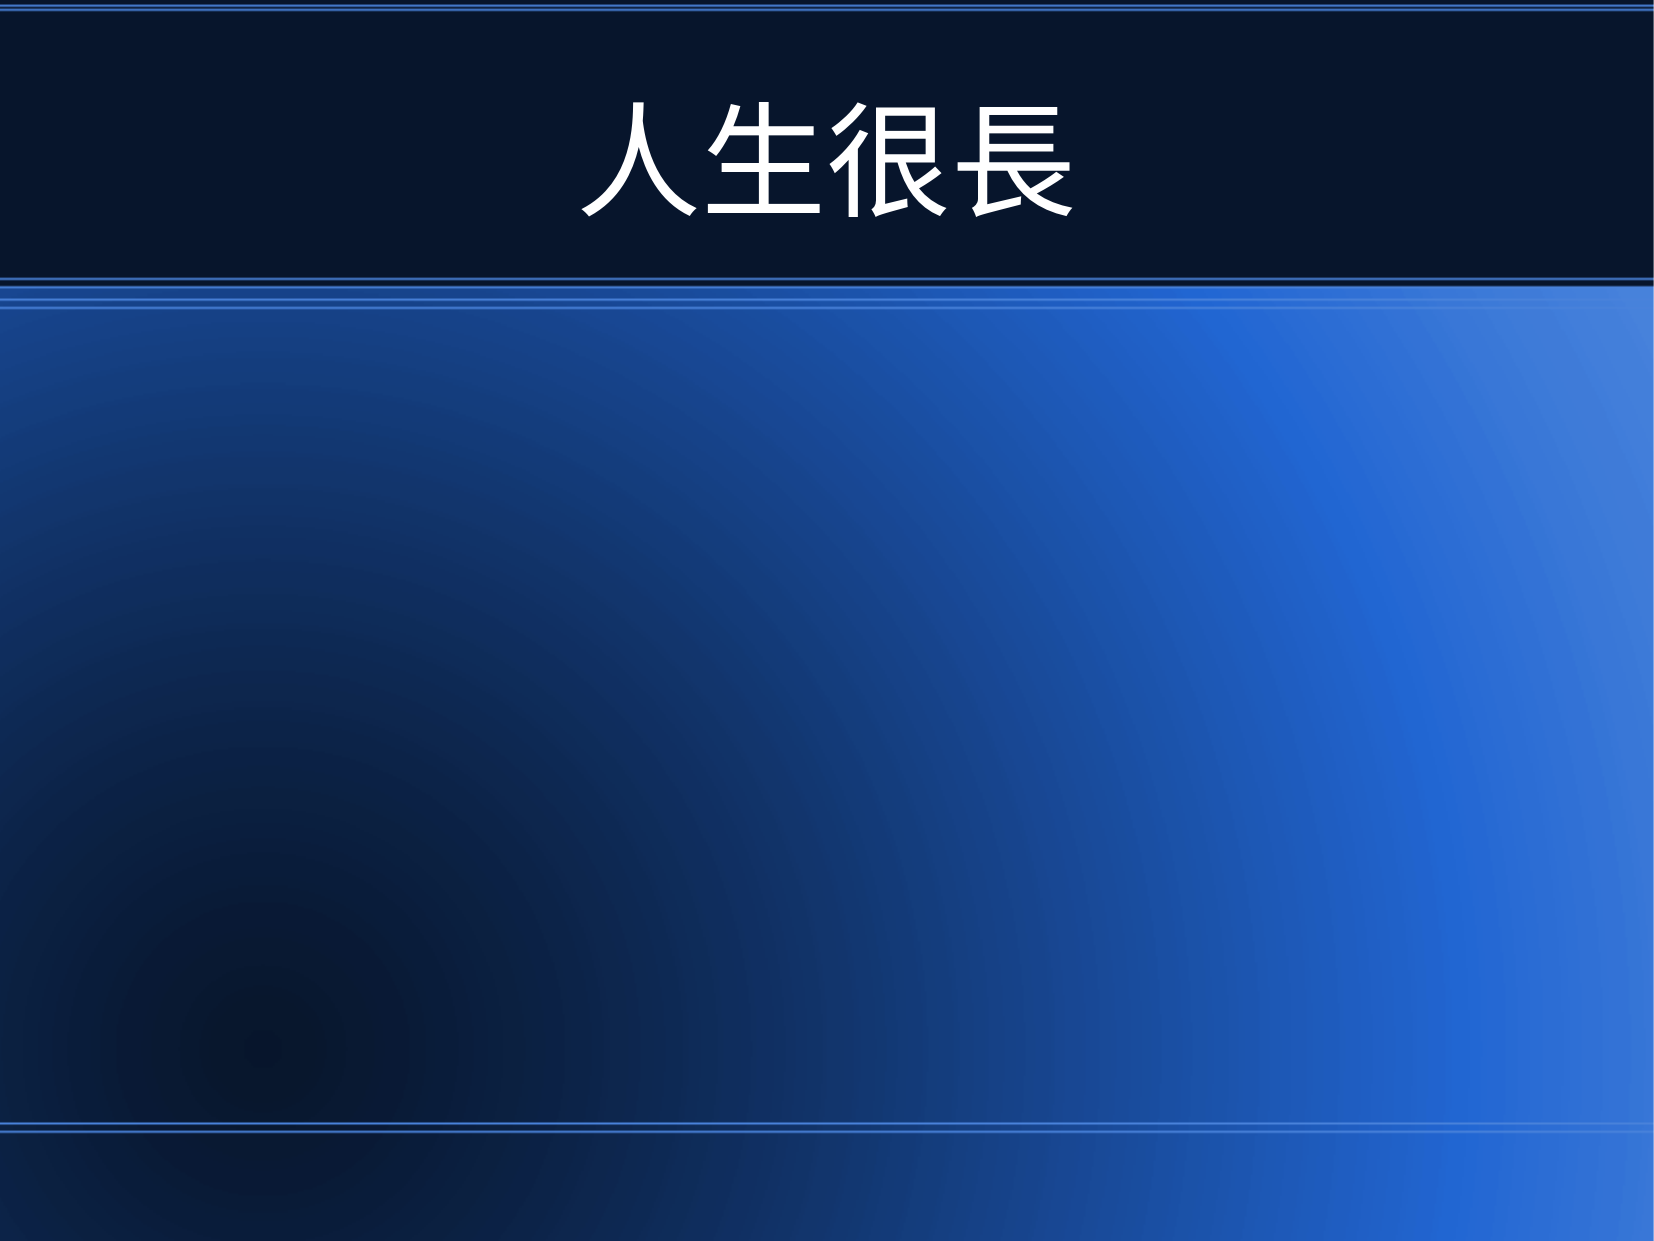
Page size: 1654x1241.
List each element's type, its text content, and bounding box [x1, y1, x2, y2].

picture [0, 0, 1654, 1241]
title 人生很長 [82, 49, 1571, 257]
